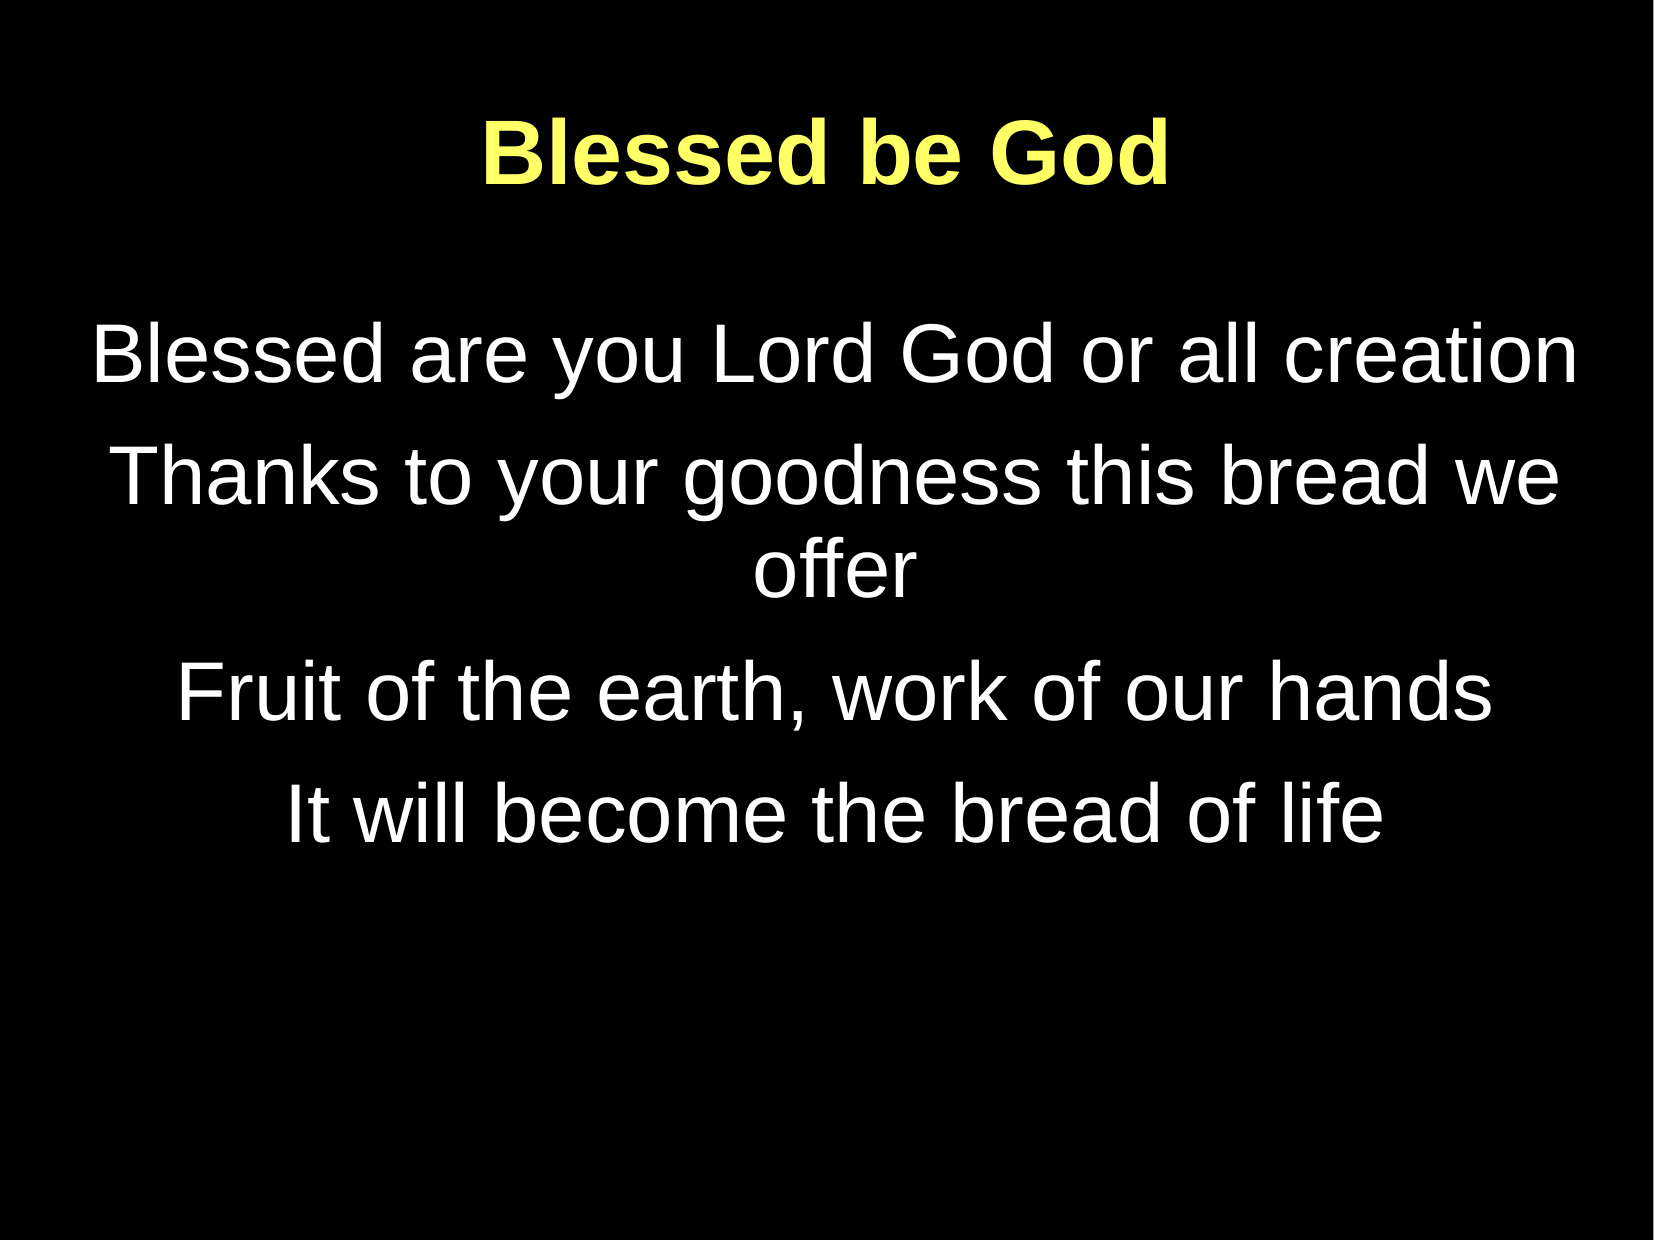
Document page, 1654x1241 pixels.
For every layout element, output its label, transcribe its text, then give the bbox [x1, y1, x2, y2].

list Blessed are you Lord God or all creation Thanks to your goodness this bread we offer Fruit of the earth, work of our hands It will become the bread of life [0, 307, 1654, 1229]
title Blessed be God [82, 49, 1571, 257]
